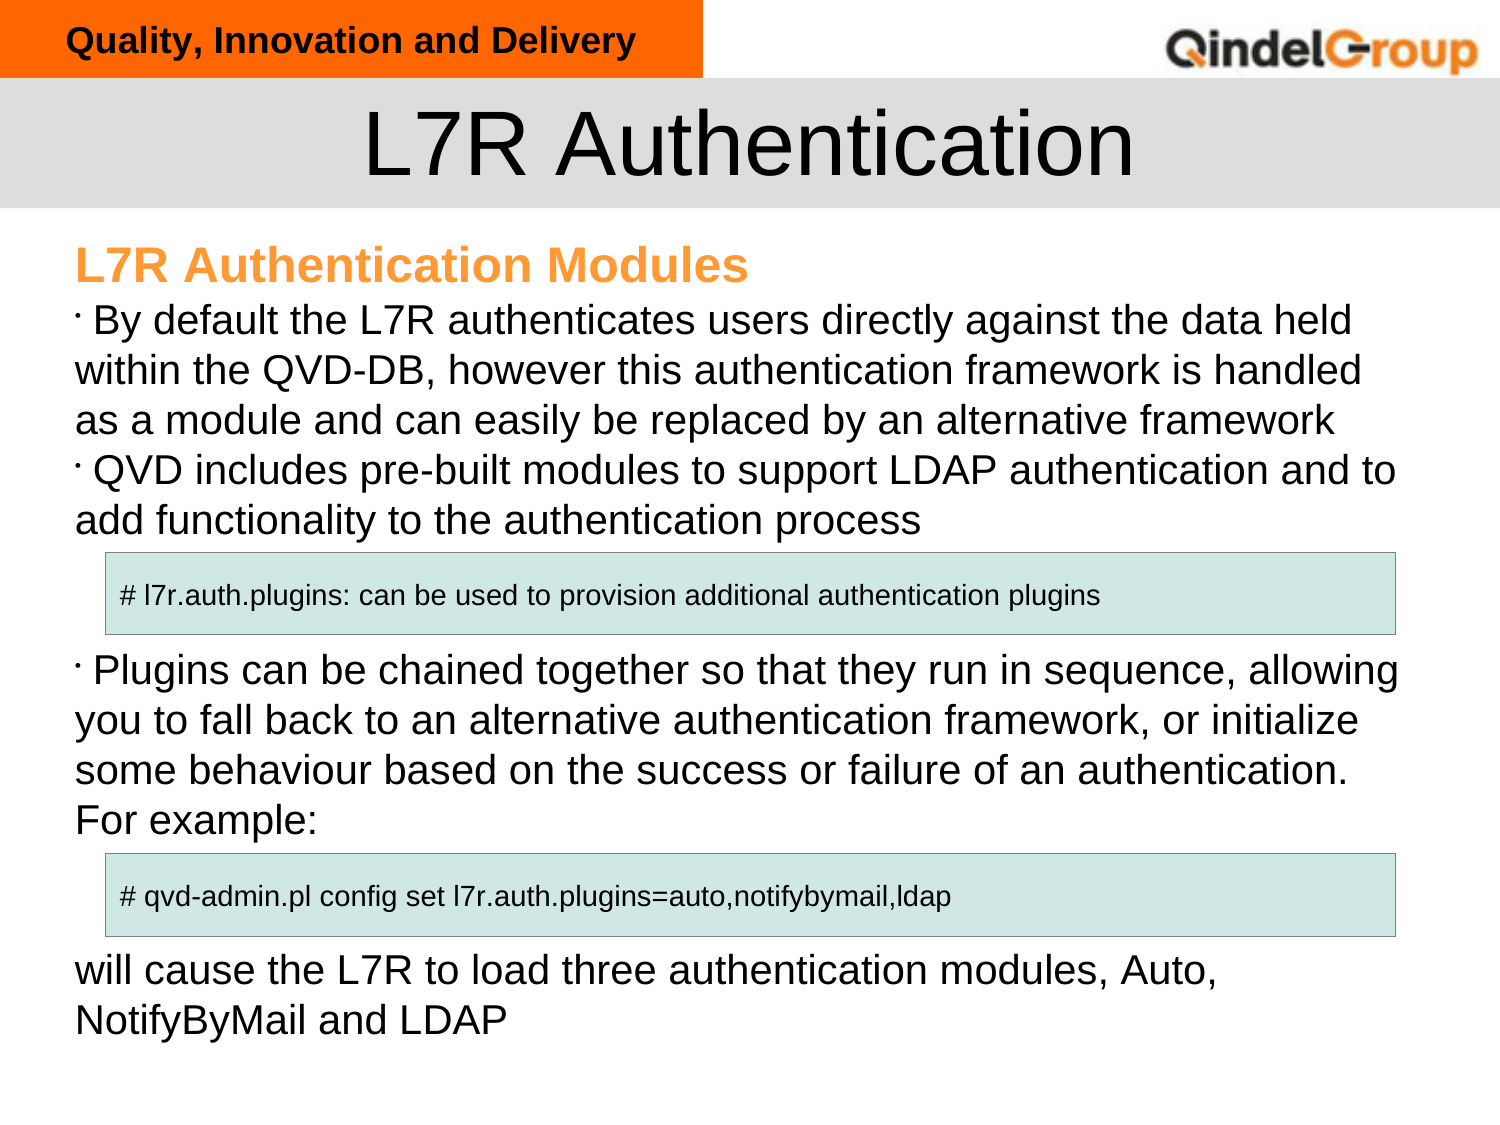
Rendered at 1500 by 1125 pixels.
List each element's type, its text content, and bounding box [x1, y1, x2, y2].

text_box # l7r.auth.plugins: can be used to provision additional authentication plugins [105, 552, 1396, 635]
picture [1163, 23, 1481, 78]
text_box L7R Authentication Modules By default the L7R authenticates users directly against the data held within the QVD-DB, however this authentication framework is handled as a module and can easily be replaced by an alternative framework QVD includes pre-built modules to support LDAP authentication and to add functionality to the authentication process Plugins can be chained together so that they run in sequence, allowing you to fall back to an alternative authentication framework, or initialize some behaviour based on the success or failure of an authentication. For example: will cause the L7R to load three authentication modules, Auto, NotifyByMail and LDAP [60, 224, 1426, 1051]
text_box # qvd-admin.pl config set l7r.auth.plugins=auto,notifybymail,ldap [105, 853, 1396, 937]
title L7R Authentication [75, 45, 1426, 224]
